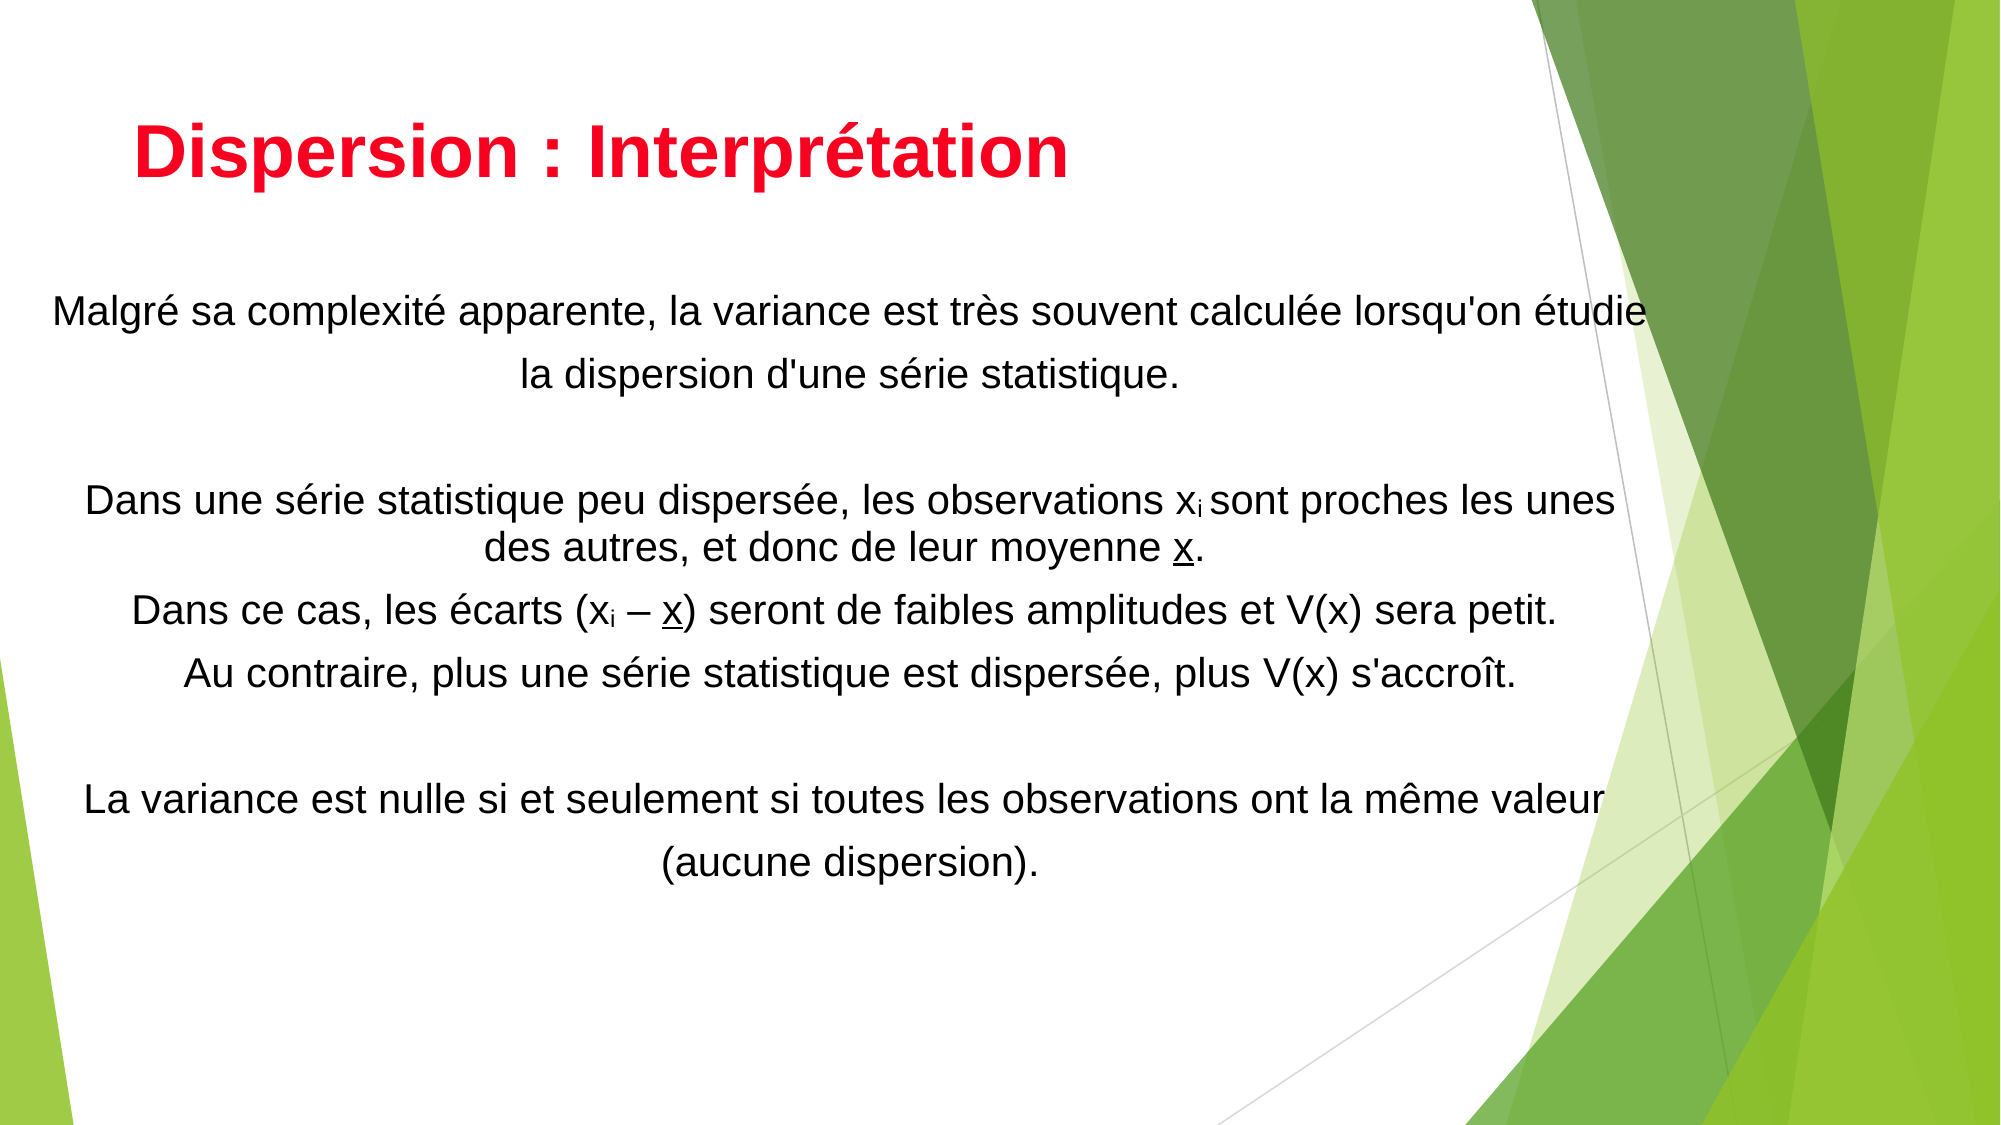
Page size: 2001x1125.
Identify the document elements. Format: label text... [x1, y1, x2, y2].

title Dispersion : Interprétation [118, 94, 1529, 224]
list Malgré sa complexité apparente, la variance est très souvent calculée lorsqu'on étudie la dispersion d'une série statistique. Dans une série statistique peu dispersée, les observations xi sont proches les unes des autres, et donc de leur moyenne x. Dans ce cas, les écarts (xi – x) seront de faibles amplitudes et V(x) sera petit. Au contraire, plus une série statistique est dispersée, plus V(x) s'accroît. La variance est nulle si et seulement si toutes les observations ont la même valeur (aucune dispersion). [47, 224, 1654, 1125]
